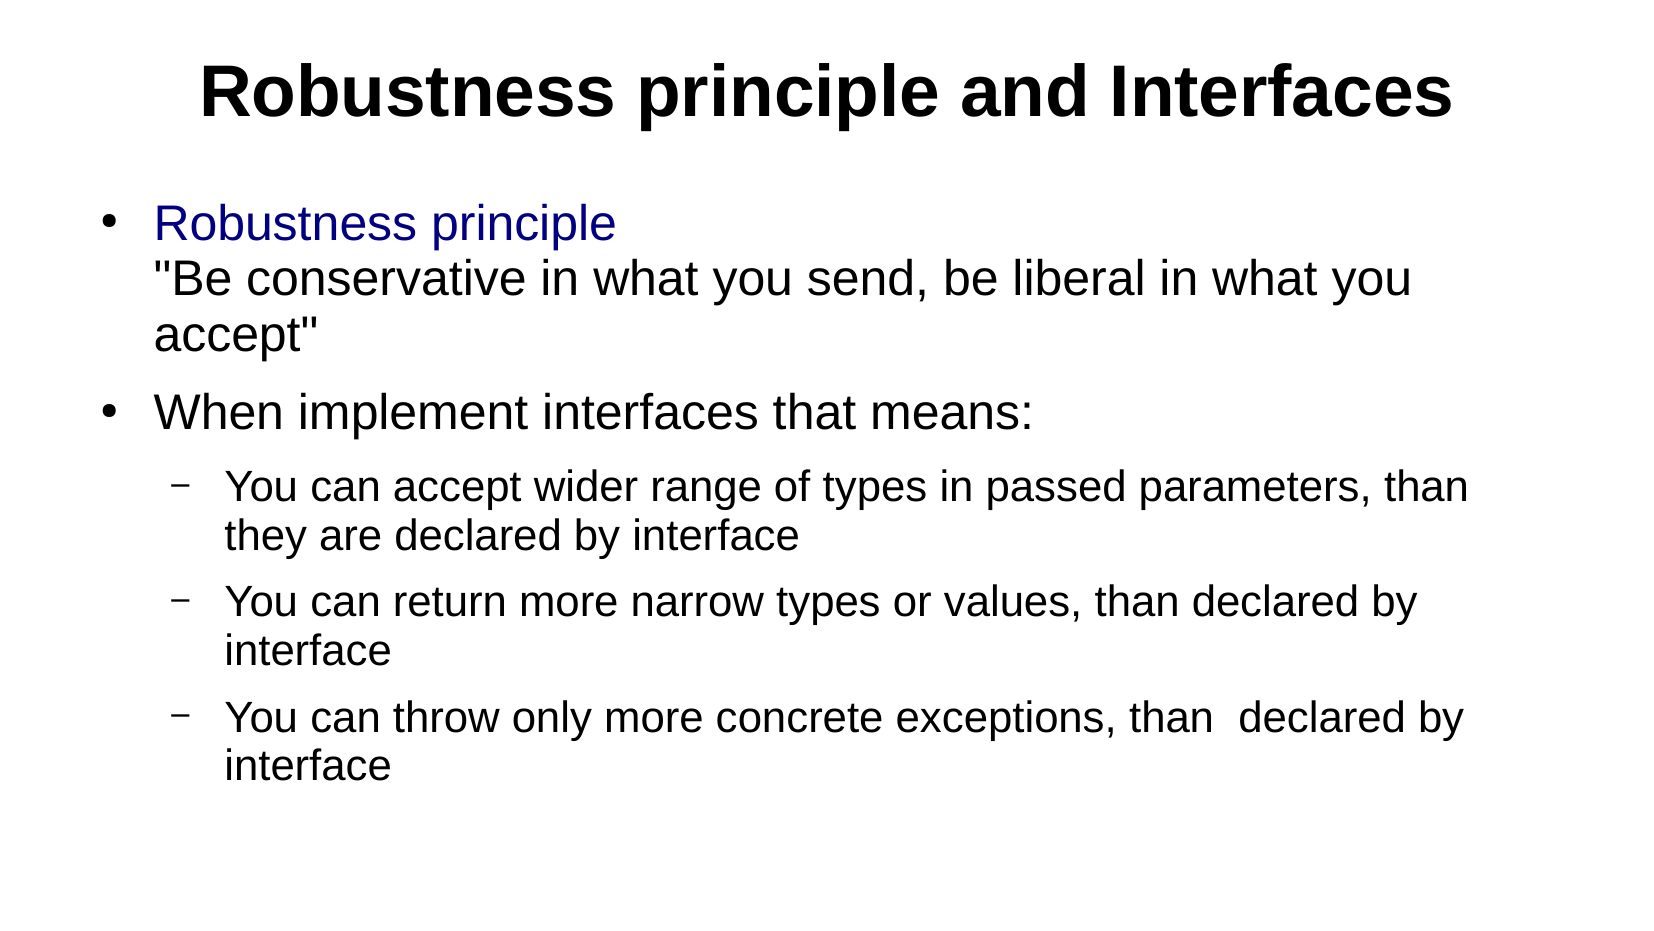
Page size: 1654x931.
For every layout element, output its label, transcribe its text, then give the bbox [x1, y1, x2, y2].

list Robustness principle "Be conservative in what you send, be liberal in what you accept" When implement interfaces that means: You can accept wider range of types in passed parameters, than they are declared by interface You can return more narrow types or values, than declared by interface You can throw only more concrete exceptions, than declared by interface [82, 194, 1538, 889]
title Robustness principle and Interfaces [82, 9, 1571, 174]
